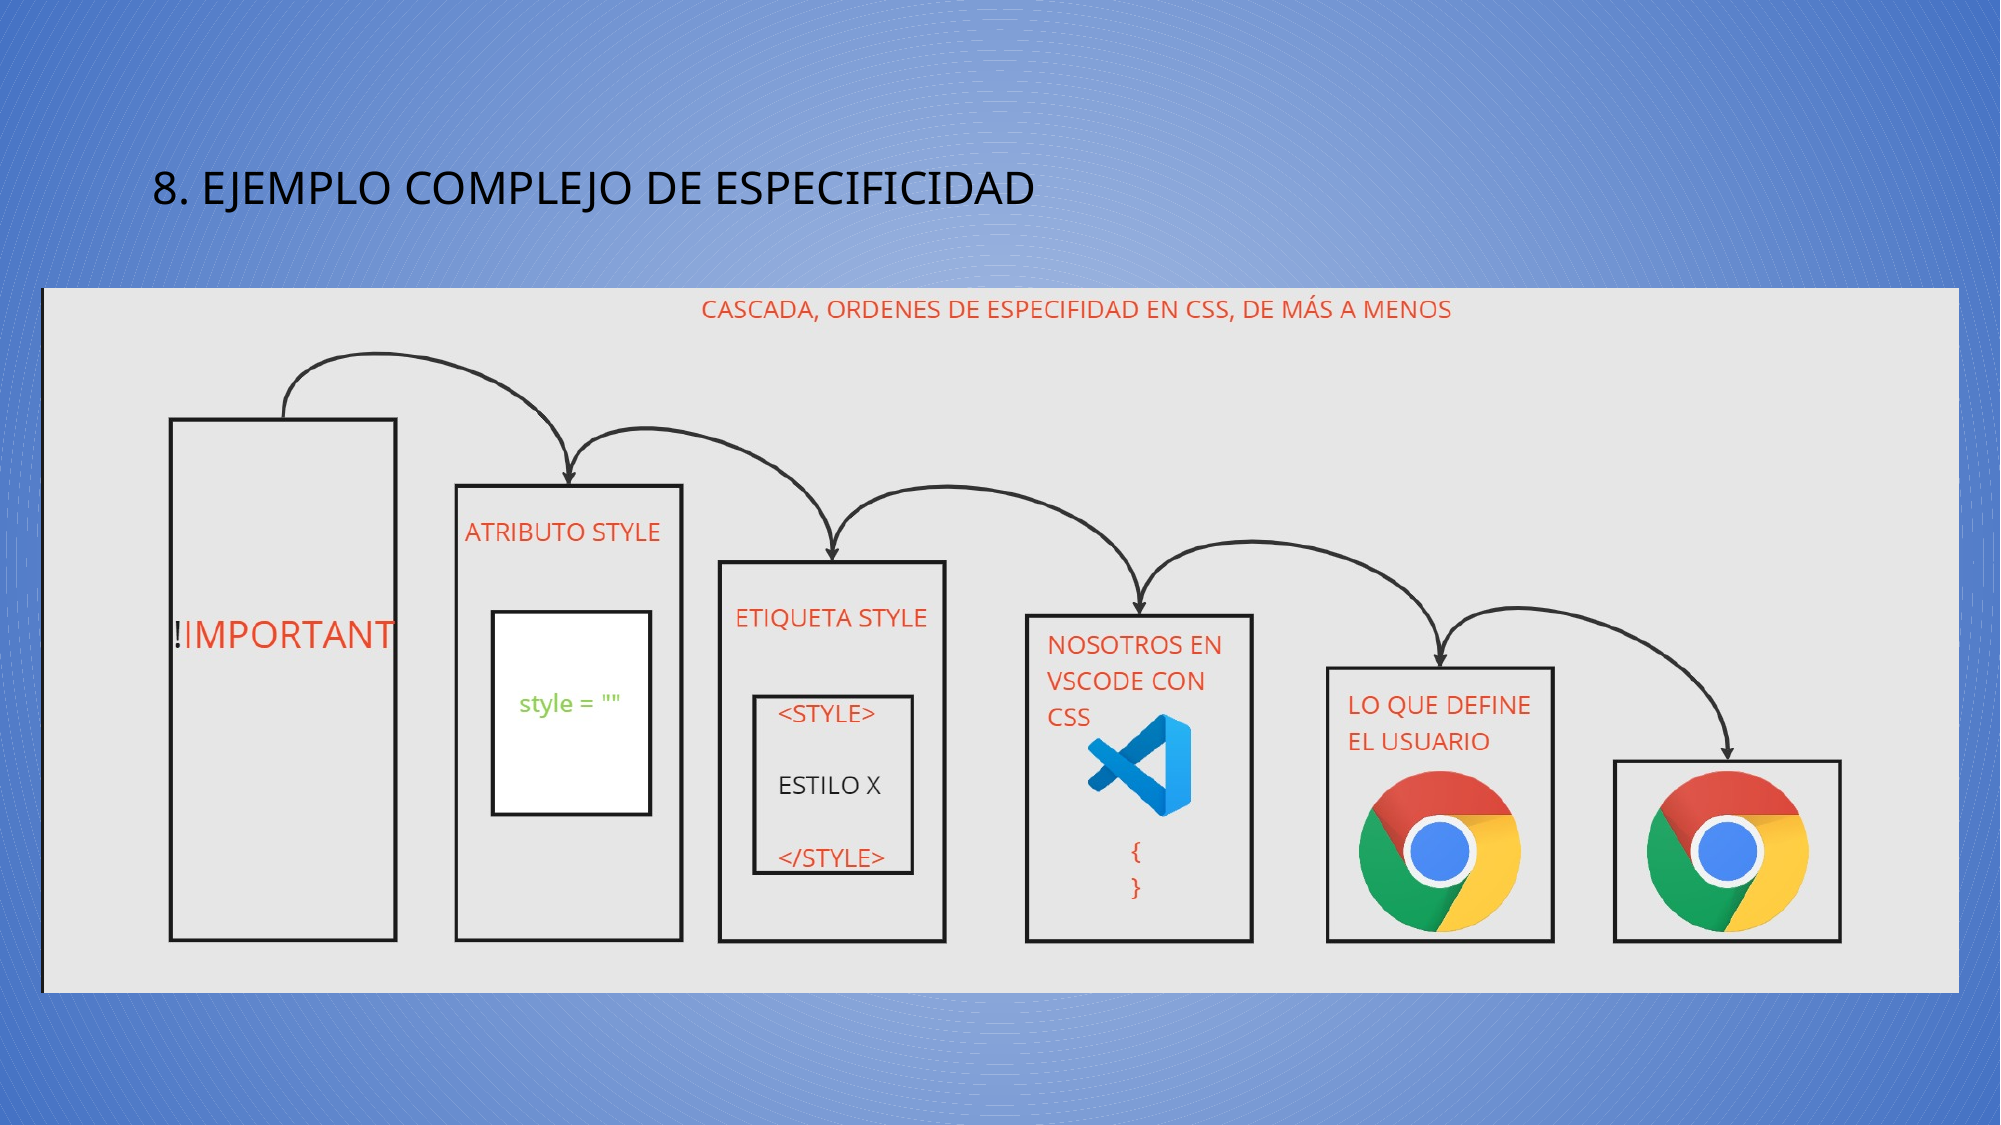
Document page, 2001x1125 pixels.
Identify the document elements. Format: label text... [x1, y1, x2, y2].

picture [41, 288, 1959, 993]
title 8. EJEMPLO COMPLEJO DE ESPECIFICIDAD [137, 59, 1863, 278]
